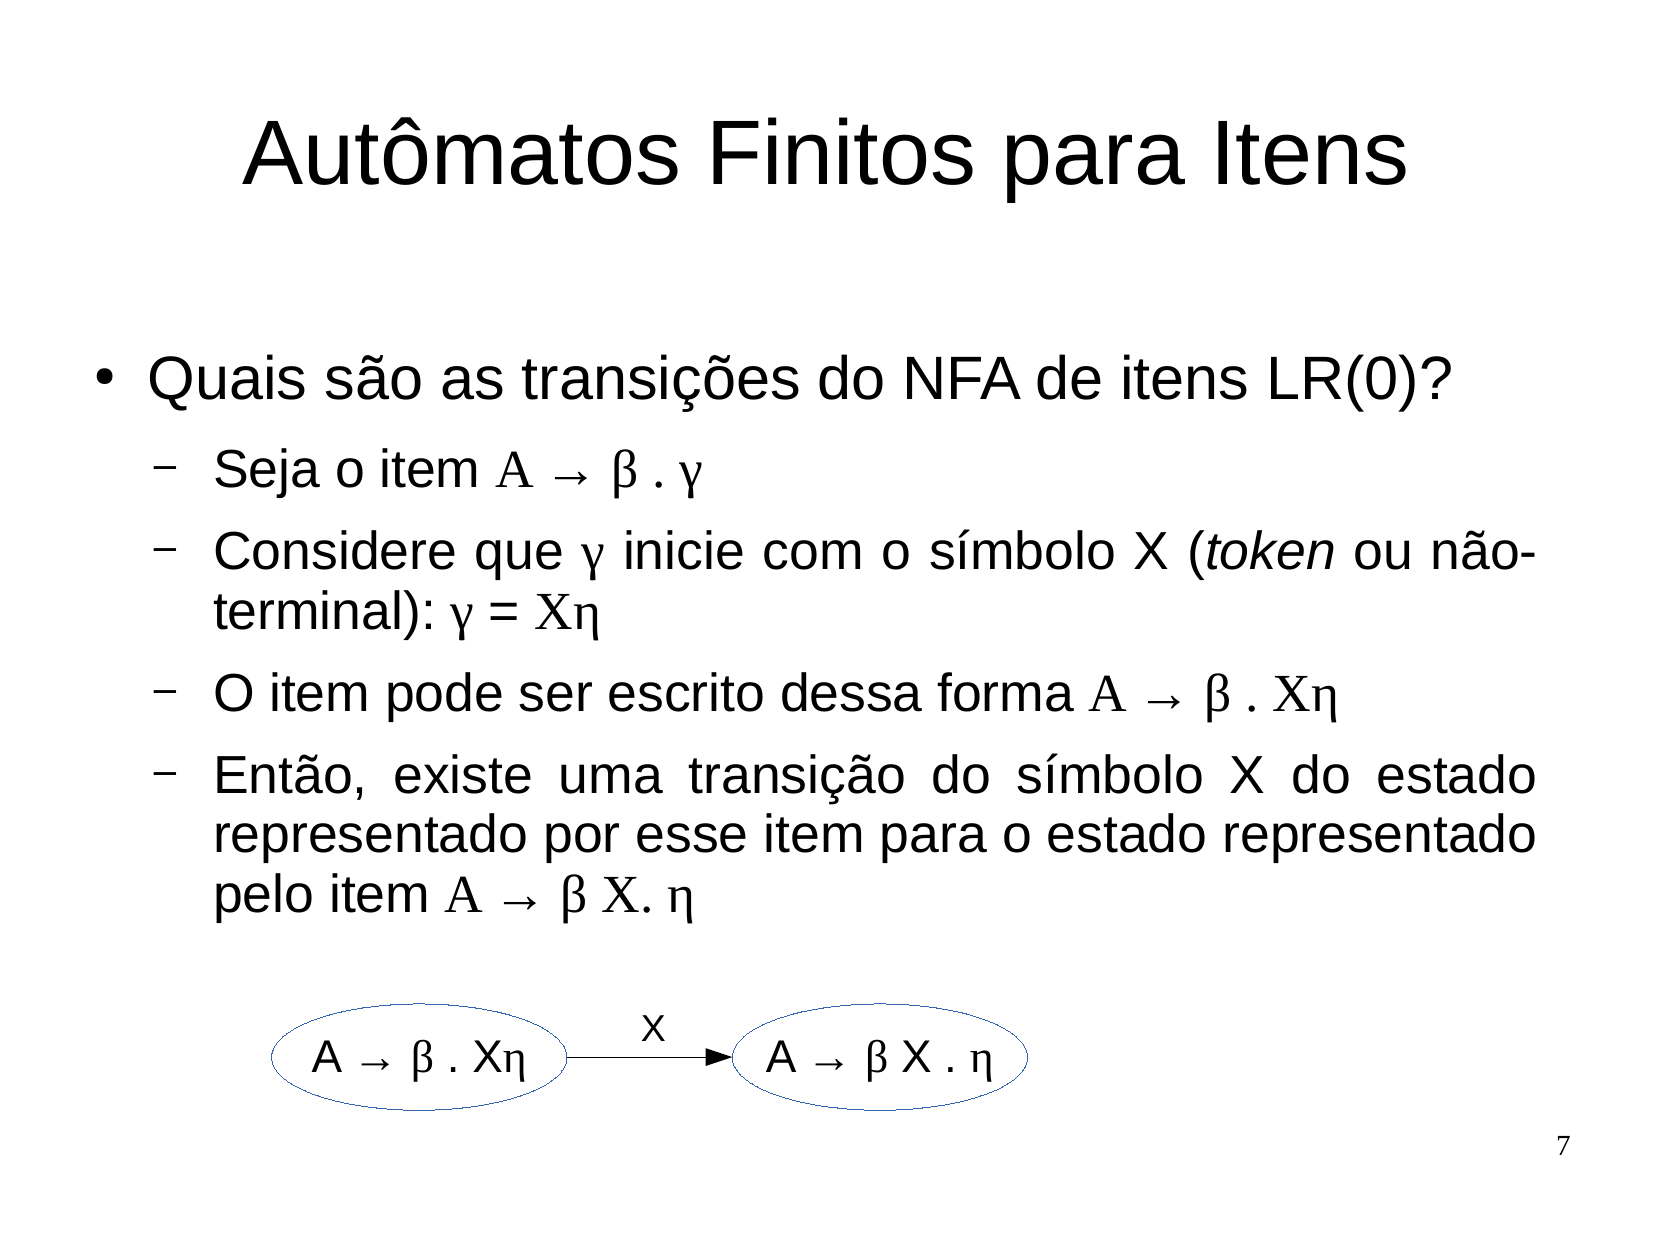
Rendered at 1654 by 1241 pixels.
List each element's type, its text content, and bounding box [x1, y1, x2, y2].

list Quais são as transições do NFA de itens LR(0)? Seja o item A → β . γ Considere que γ inicie com o símbolo X (token ou não-terminal): γ = Xη O item pode ser escrito dessa forma A → β . Xη Então, existe uma transição do símbolo X do estado representado por esse item para o estado representado pelo item A → β X. η [82, 343, 1538, 934]
text_box X [625, 999, 681, 1057]
text_box A → β X . η [732, 1003, 1028, 1111]
text_box A → β . Xη [271, 1003, 567, 1111]
title Autômatos Finitos para Itens [82, 49, 1571, 257]
